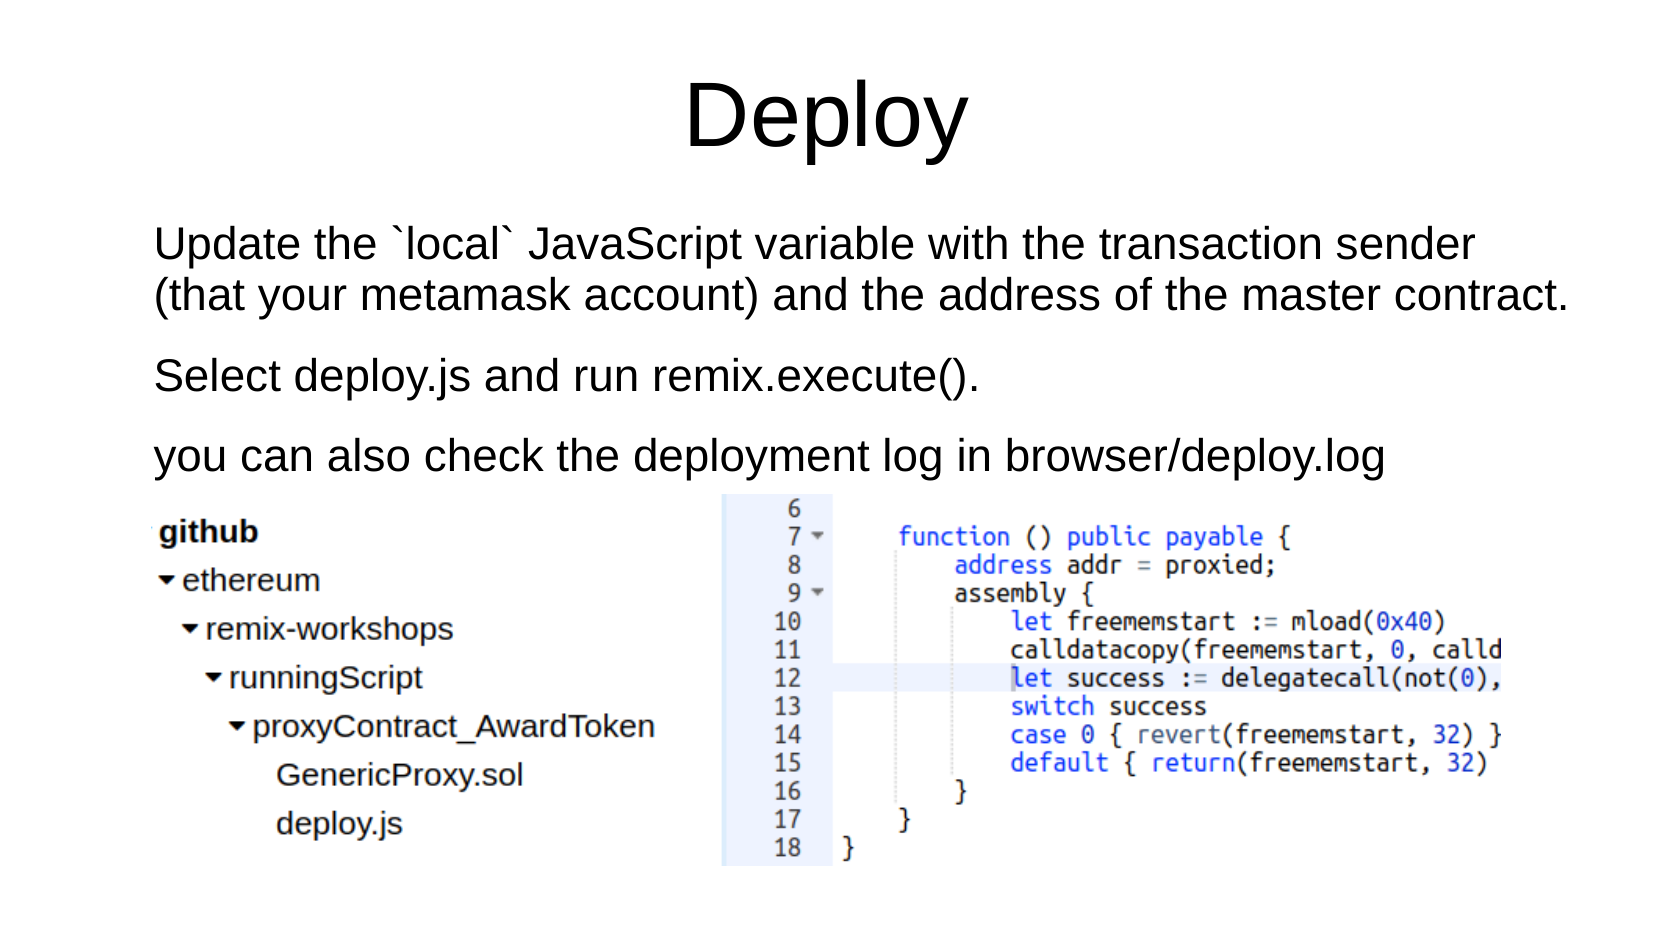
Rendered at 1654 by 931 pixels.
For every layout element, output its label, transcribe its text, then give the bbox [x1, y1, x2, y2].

list Update the `local` JavaScript variable with the transaction sender (that your metamask account) and the address of the master contract. Select deploy.js and run remix.execute(). you can also check the deployment log in browser/deploy.log [82, 217, 1571, 758]
title Deploy [82, 37, 1571, 193]
picture [151, 494, 1501, 866]
